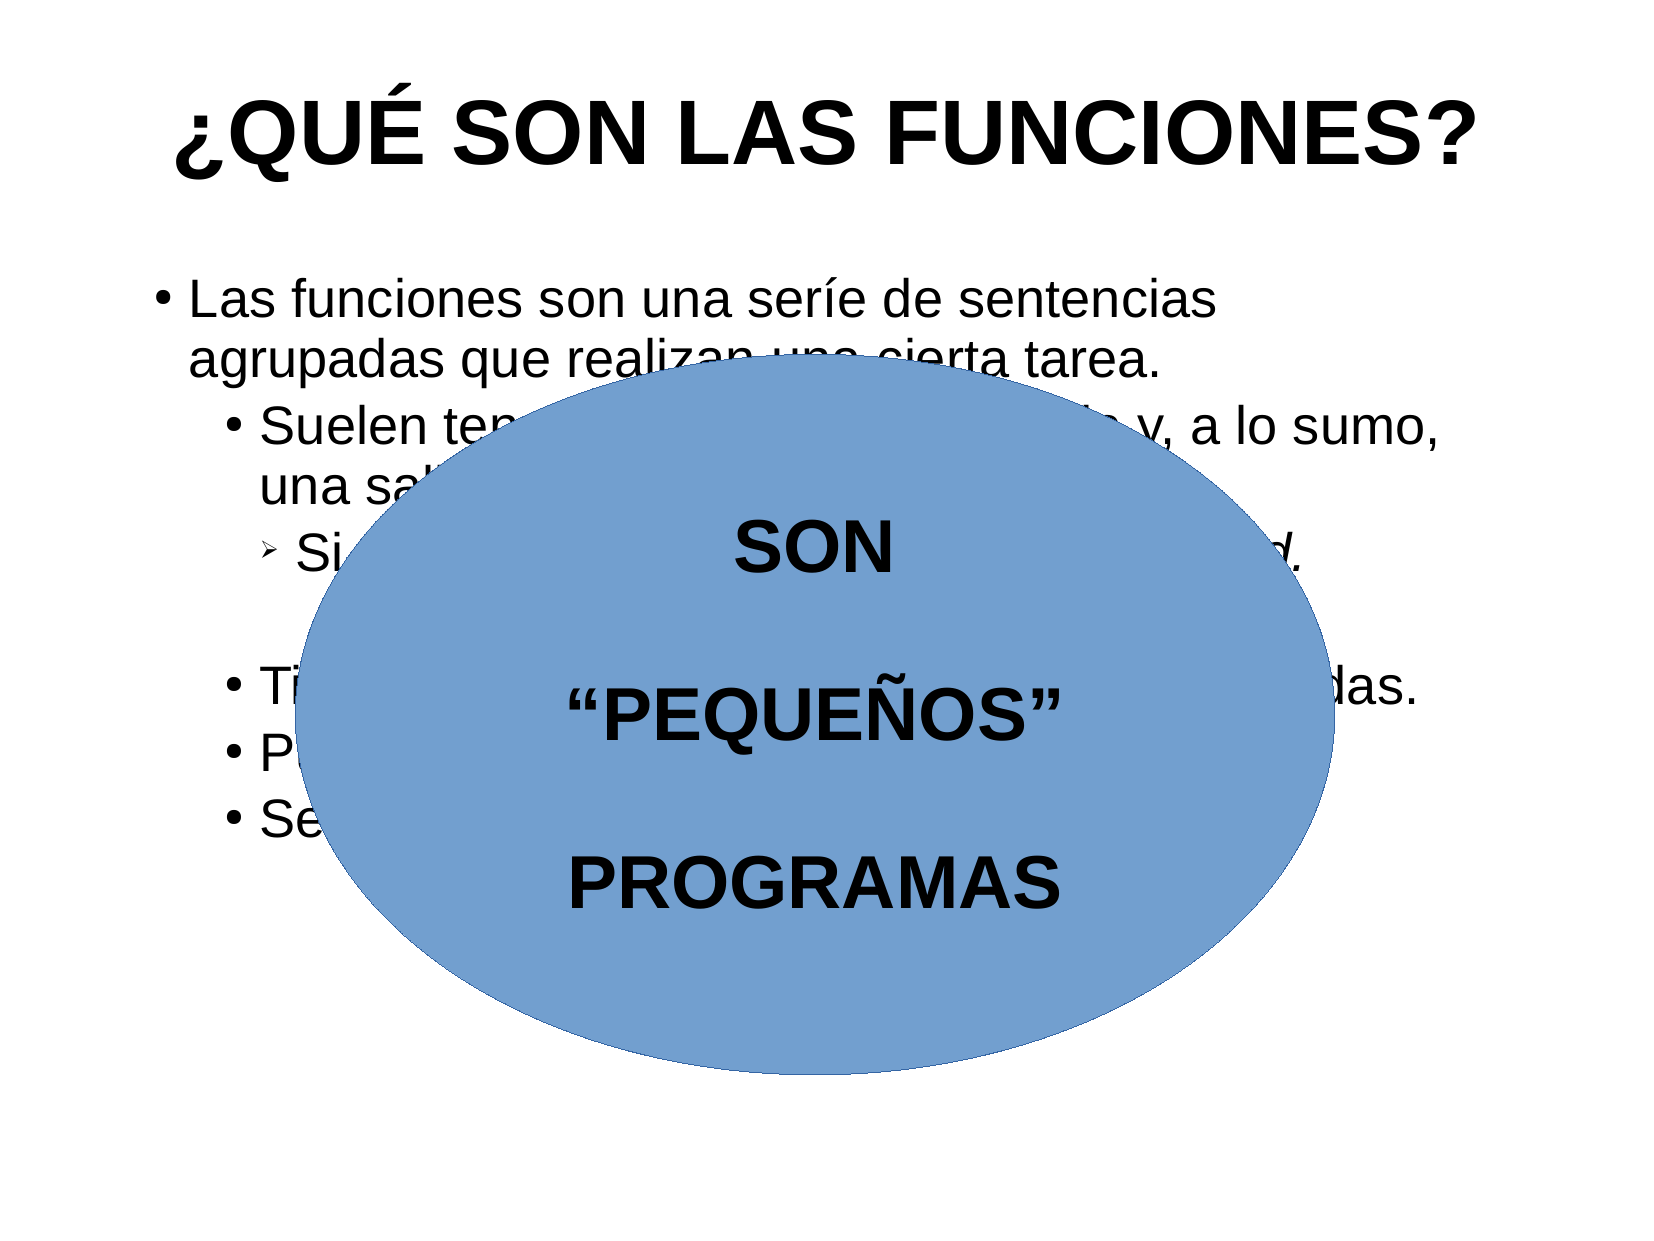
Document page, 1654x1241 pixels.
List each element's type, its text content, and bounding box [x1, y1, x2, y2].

text_box Las funciones son una seríe de sentencias agrupadas que realizan una cierta tarea. Suelen tener unos datos de entrada y, a lo sumo, una salida. Si no hay salida el tipo de función es void. Tienen que ser declaradas antes de ser usadas. Pueden ser definidas más tarde. Se suele hablar de “llamadas” a la función. [153, 268, 1465, 1158]
text_box SON “PEQUEÑOS” PROGRAMAS [295, 354, 1335, 1075]
title ¿QUÉ SON LAS FUNCIONES? [82, 29, 1571, 237]
